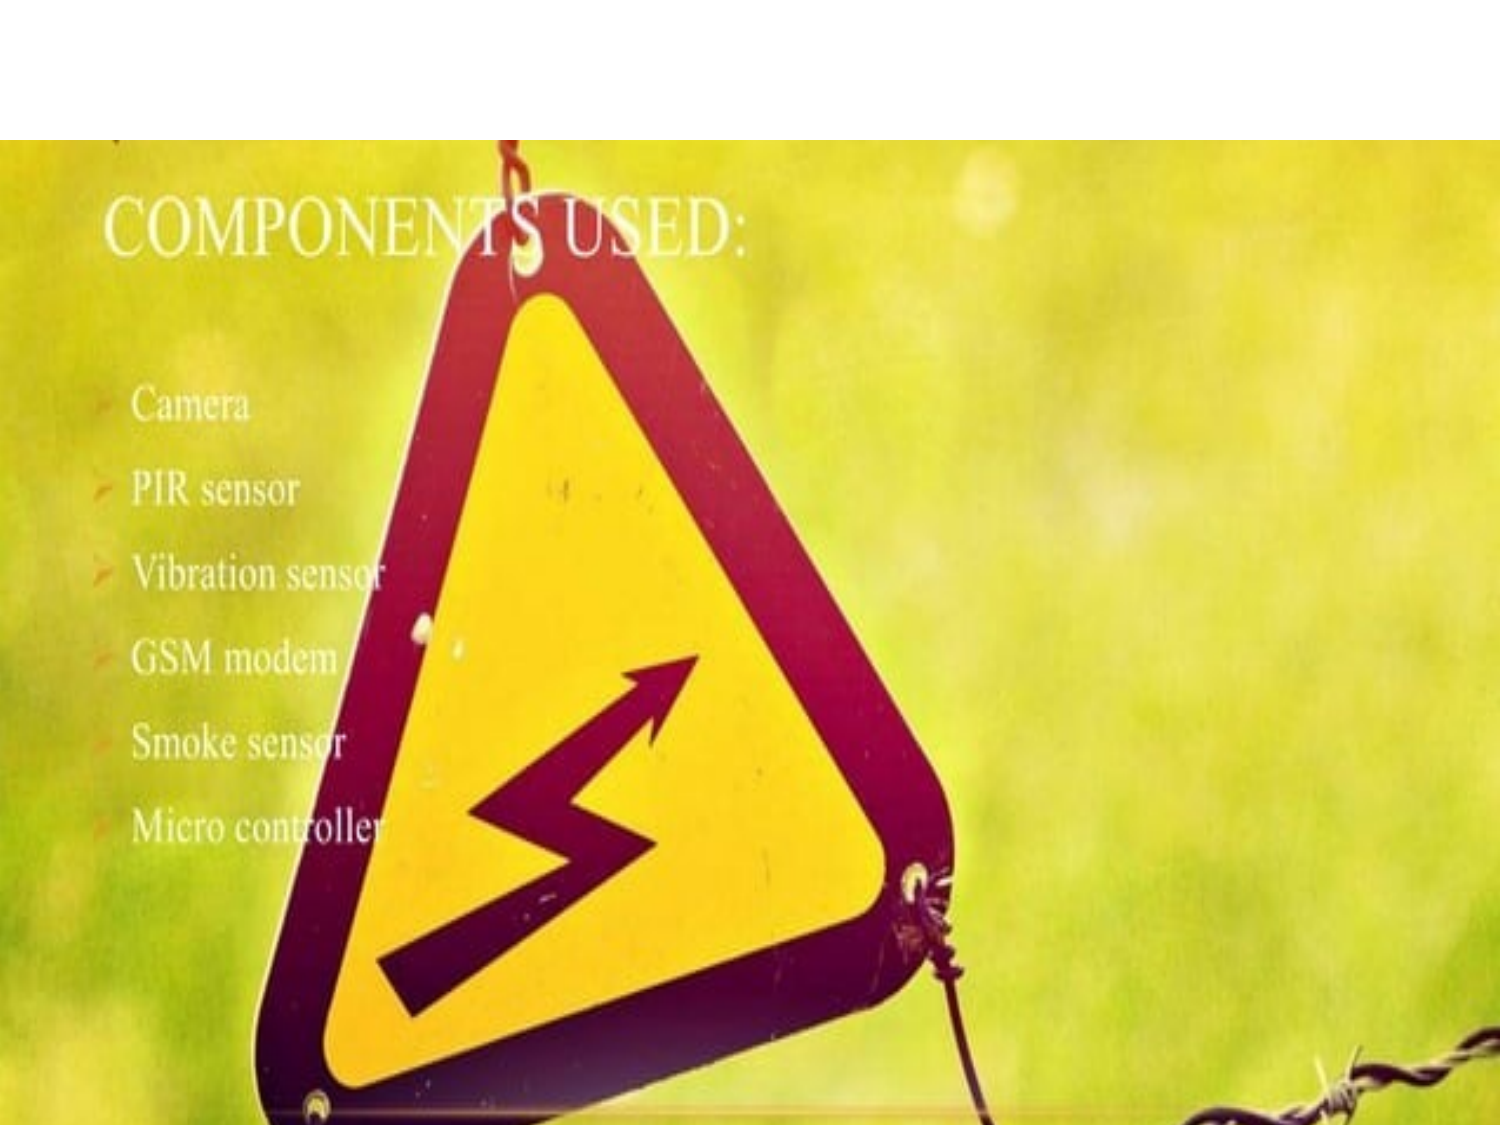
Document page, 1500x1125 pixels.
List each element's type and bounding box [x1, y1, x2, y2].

picture [0, 140, 1500, 1125]
